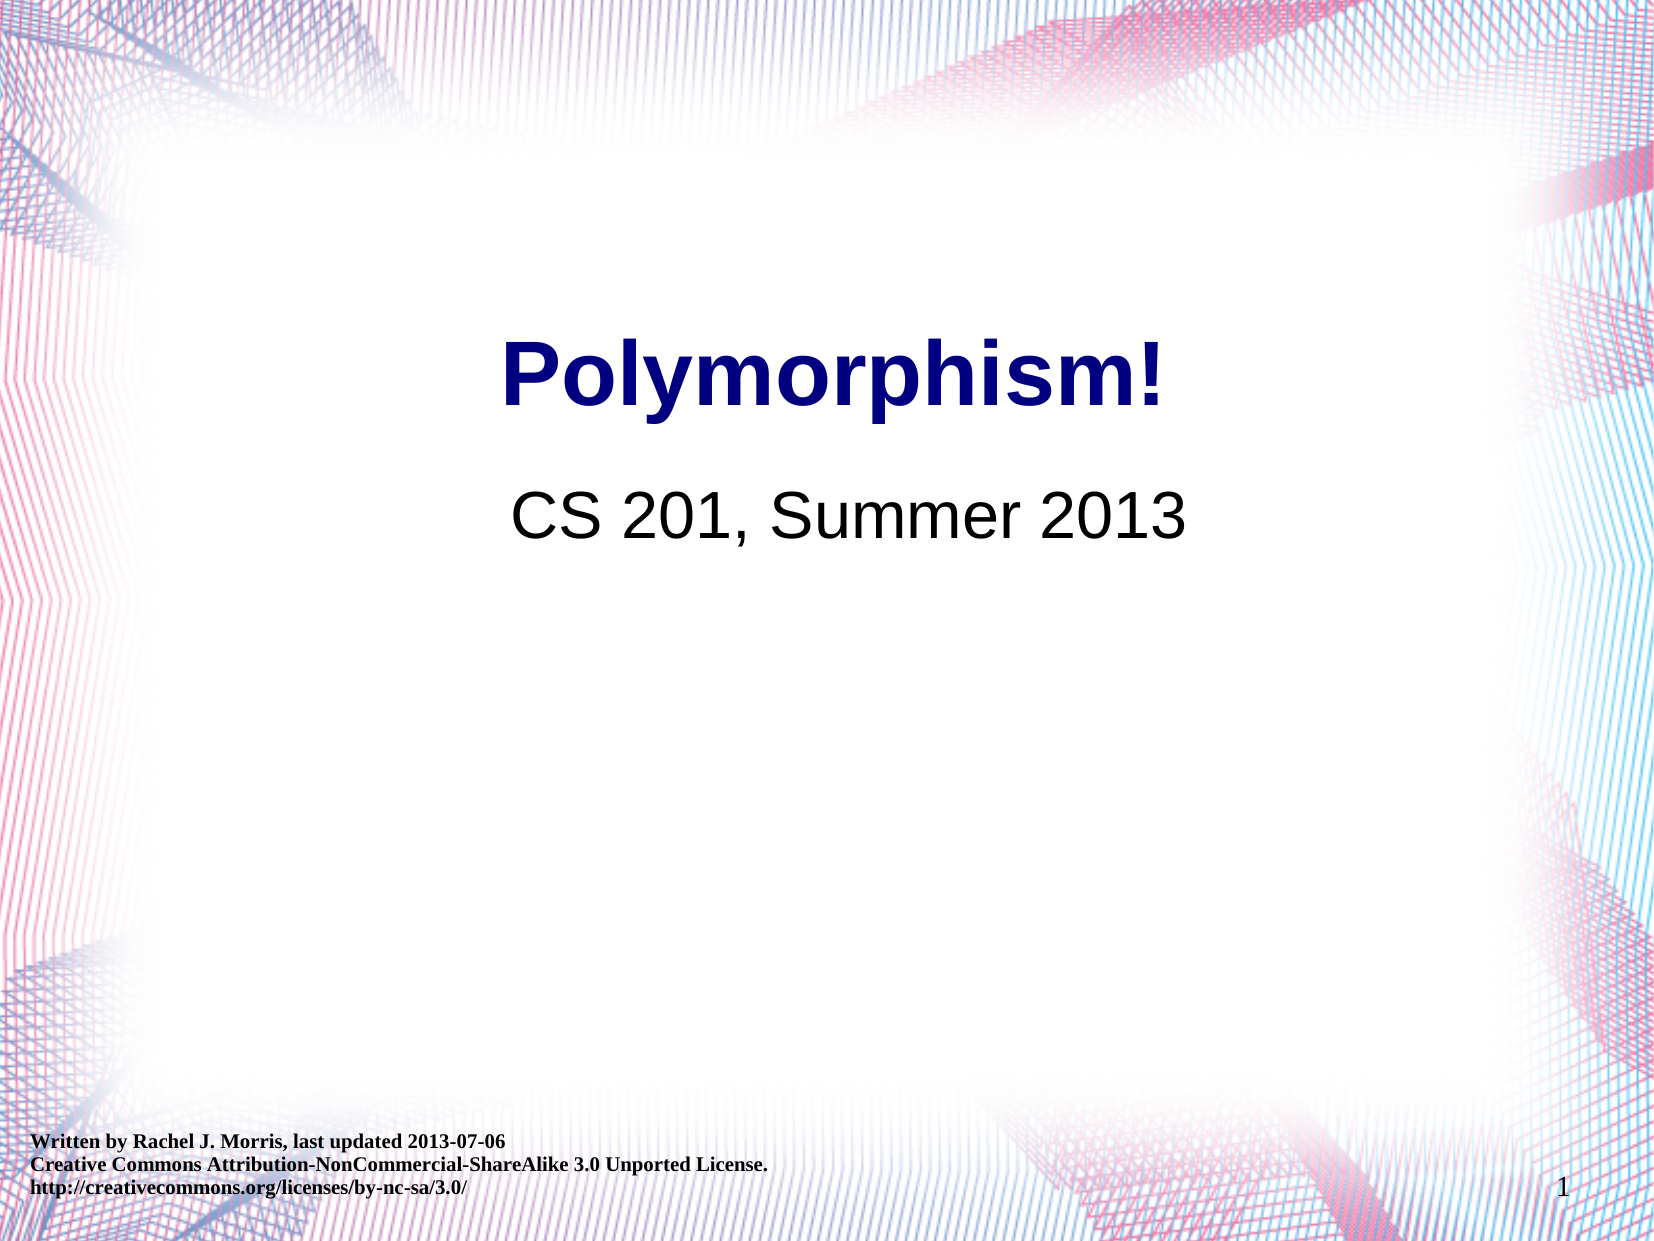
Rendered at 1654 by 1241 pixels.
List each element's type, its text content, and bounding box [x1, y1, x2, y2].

title Polymorphism! [90, 270, 1579, 478]
picture [0, 0, 1654, 1241]
text_box CS 201, Summer 2013 [123, 460, 1576, 571]
